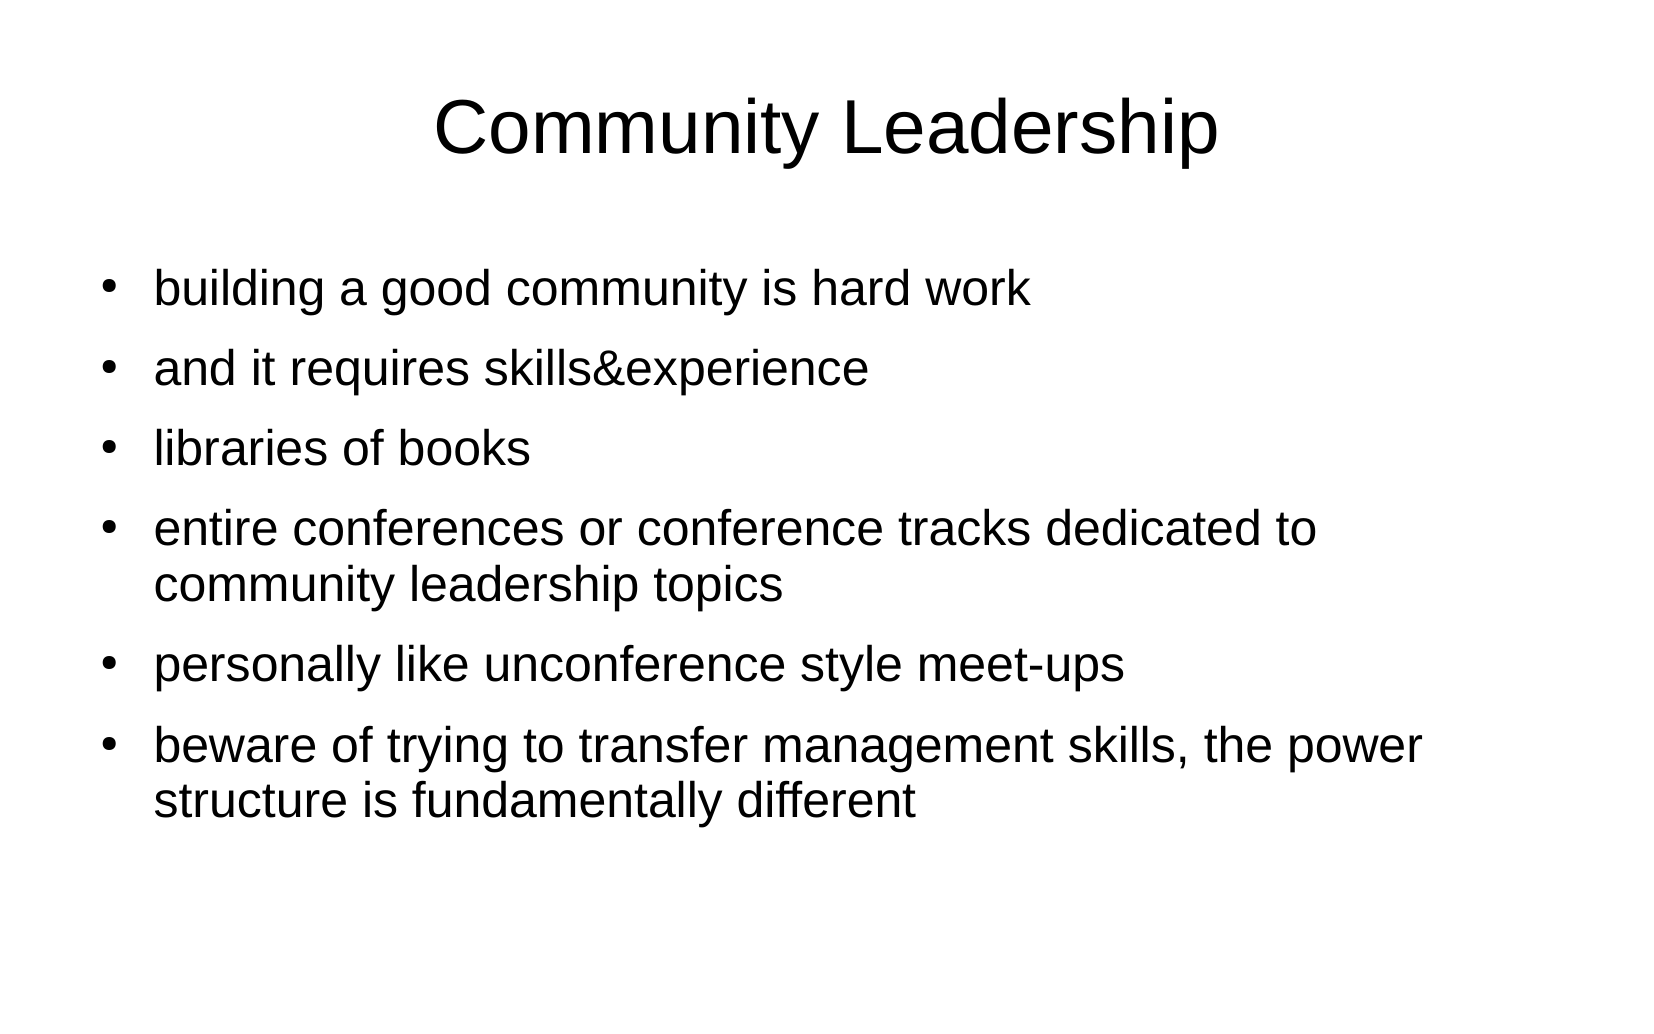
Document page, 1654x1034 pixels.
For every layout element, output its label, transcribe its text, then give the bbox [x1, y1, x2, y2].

list building a good community is hard work and it requires skills&experience libraries of books entire conferences or conference tracks dedicated to community leadership topics personally like unconference style meet-ups beware of trying to transfer management skills, the power structure is fundamentally different [82, 259, 1571, 981]
title Community Leadership [82, 41, 1571, 214]
